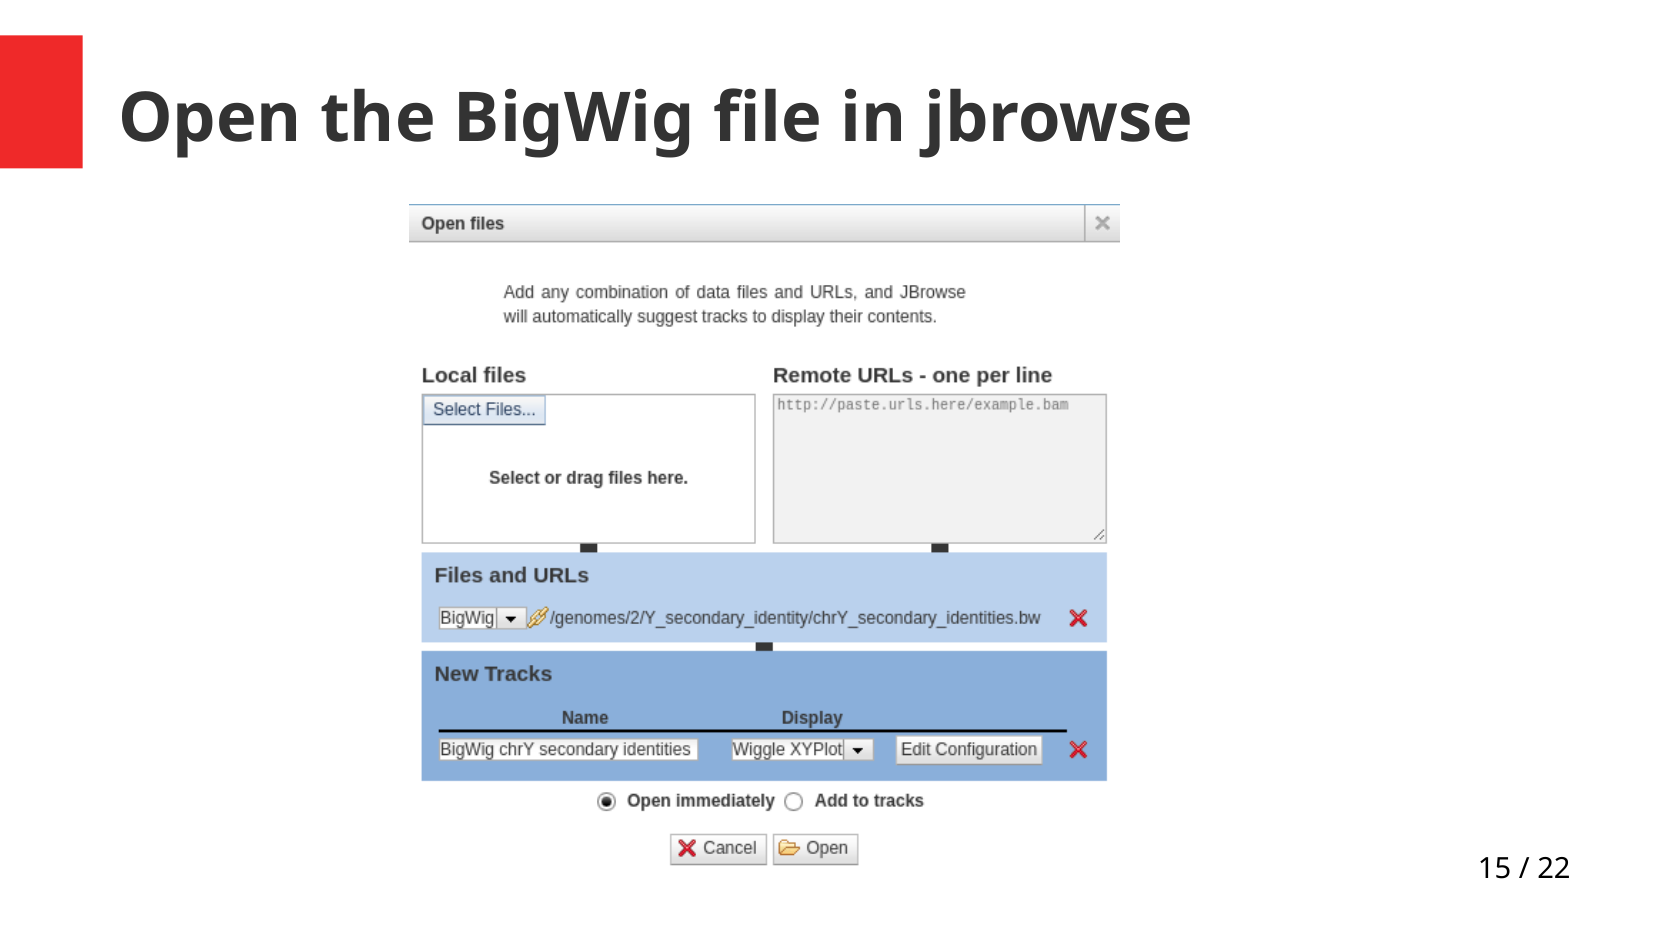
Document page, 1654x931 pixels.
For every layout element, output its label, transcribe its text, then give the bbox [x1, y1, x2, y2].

title Open the BigWig file in jbrowse [118, 37, 1571, 193]
picture [409, 204, 1120, 904]
